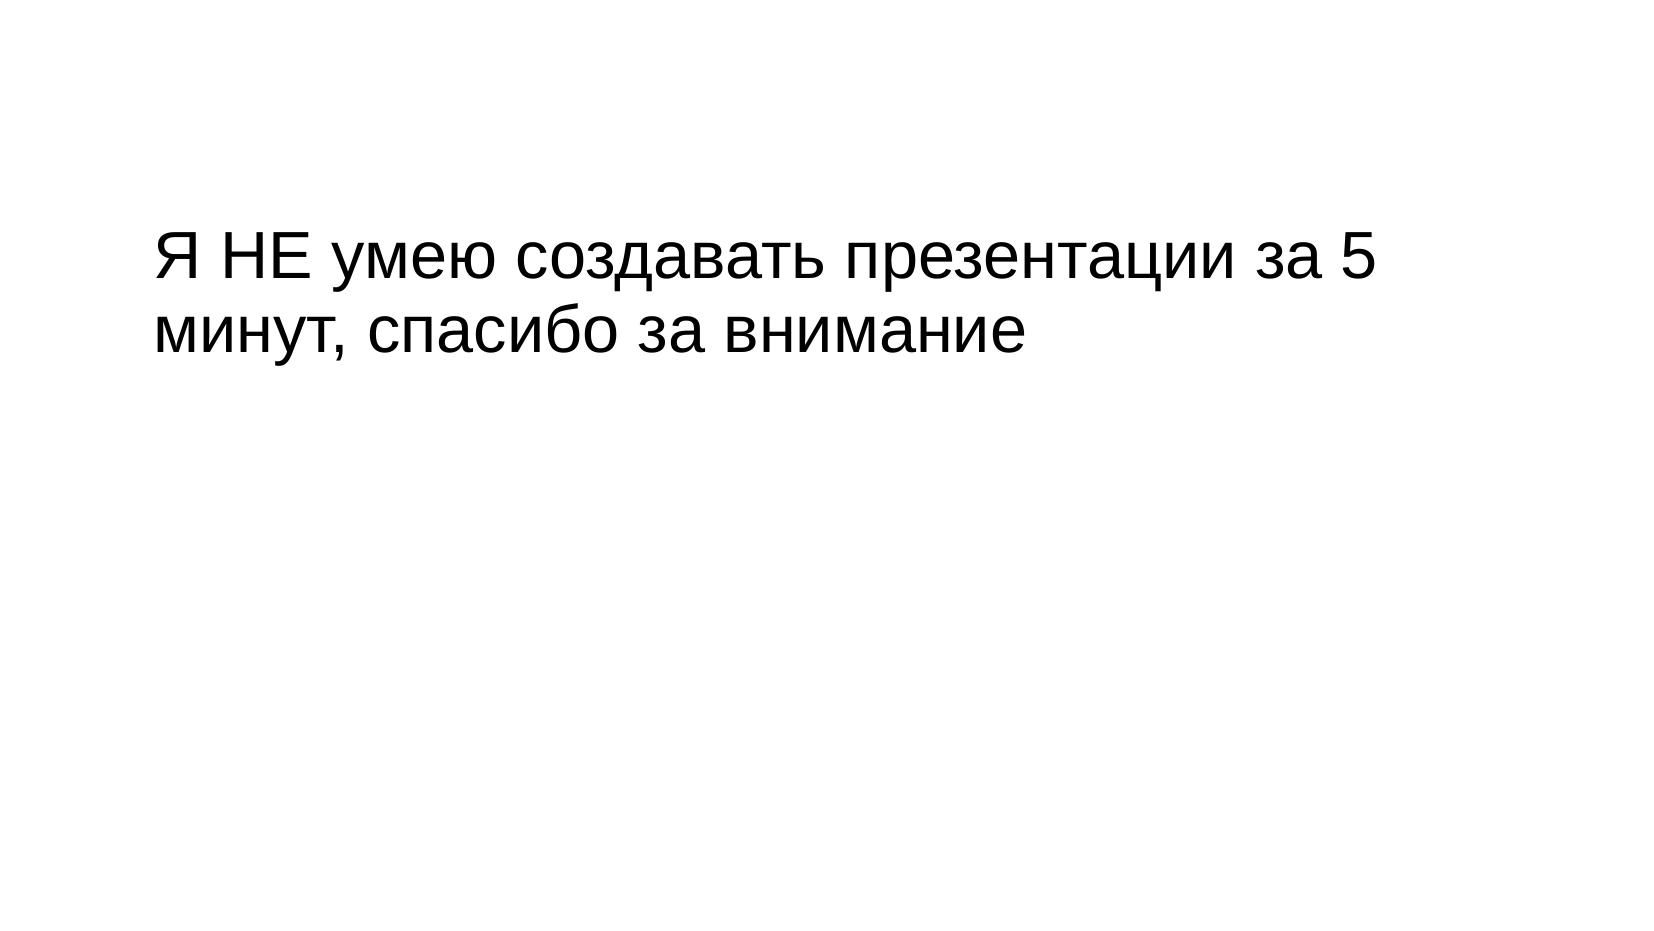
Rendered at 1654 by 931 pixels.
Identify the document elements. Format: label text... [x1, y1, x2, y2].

list Я НЕ умею создавать презентации за 5 минут, спасибо за внимание [82, 217, 1571, 758]
